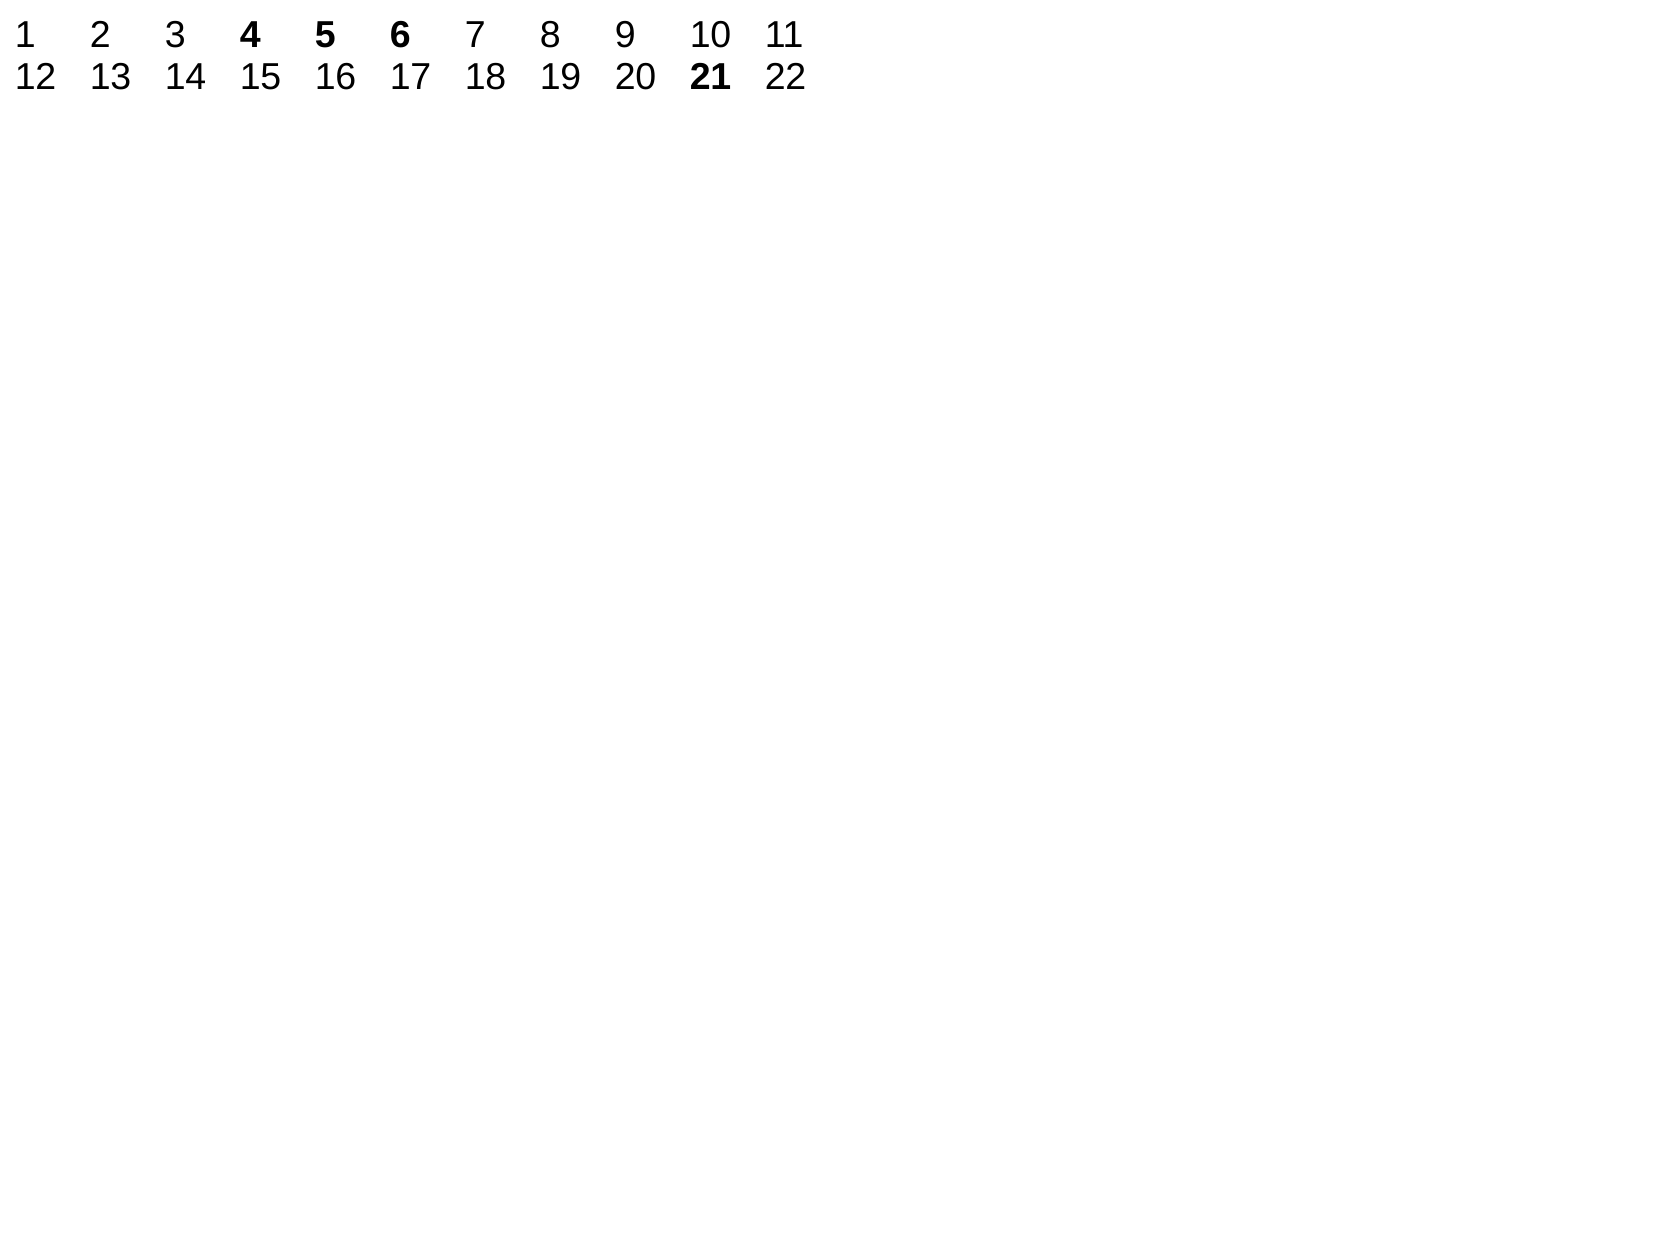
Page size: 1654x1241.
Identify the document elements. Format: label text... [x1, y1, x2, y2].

text_box 1 2 3 4 5 6 7 8 9 10 11 12 13 14 15 16 17 18 19 20 21 22 [0, 6, 841, 106]
